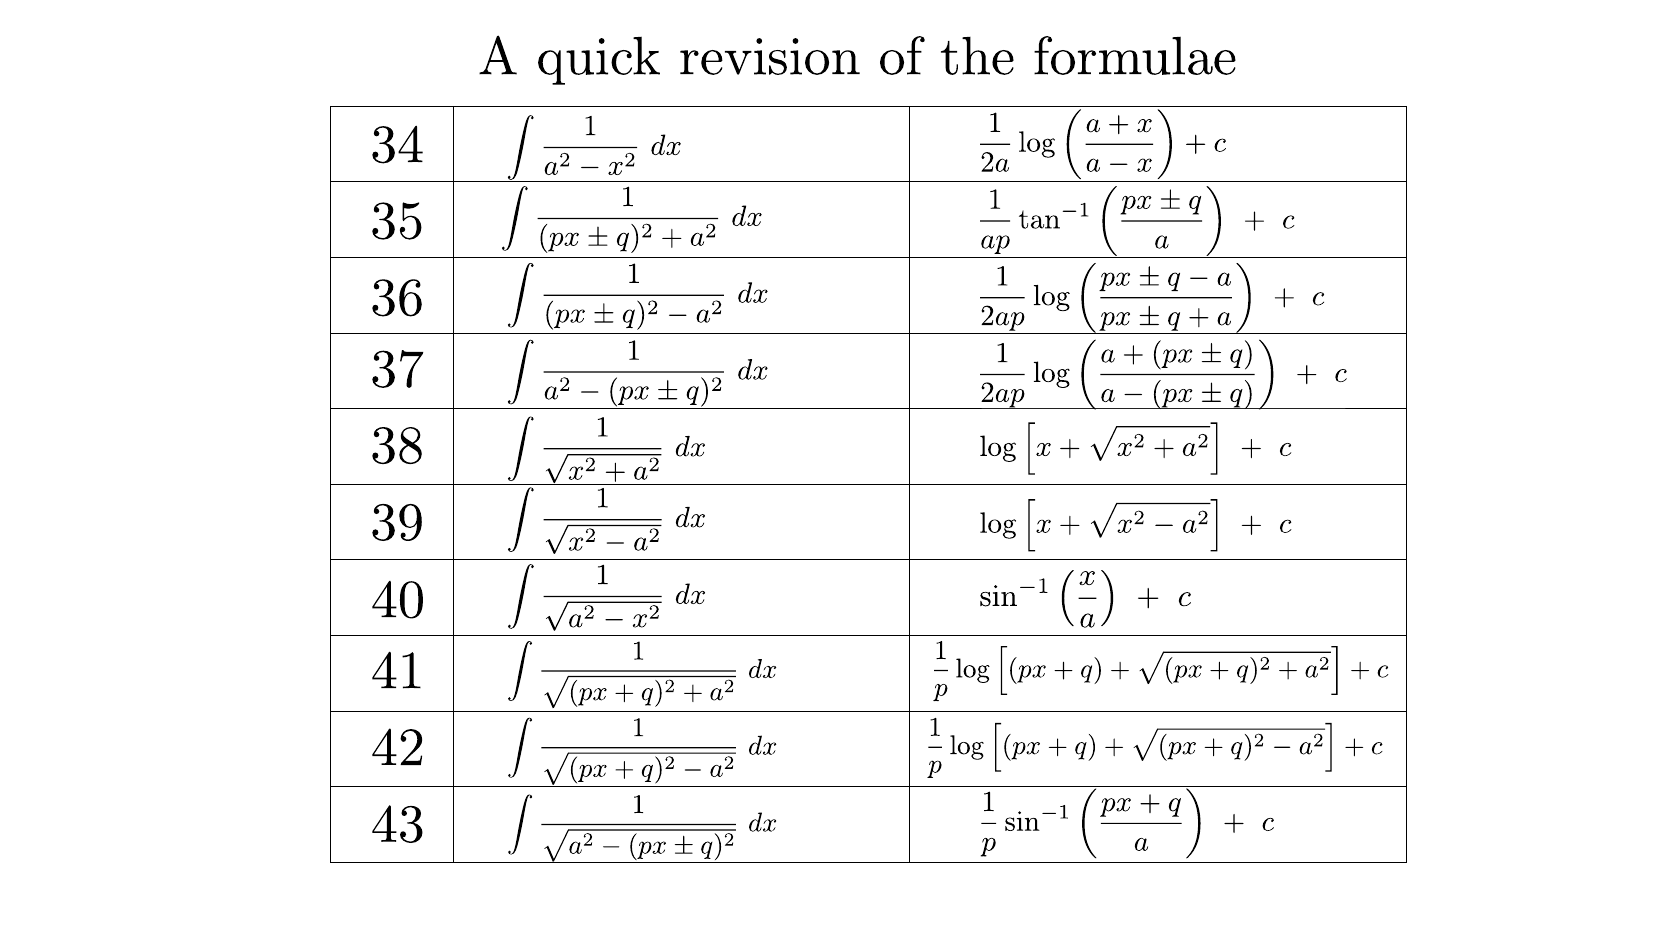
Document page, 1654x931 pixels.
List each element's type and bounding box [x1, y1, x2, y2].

table_cell [454, 258, 909, 333]
table_cell [910, 409, 1406, 484]
table_cell [331, 182, 453, 257]
text_box [479, 35, 1236, 85]
table_header [454, 107, 909, 181]
table_cell [454, 334, 909, 408]
table_cell [331, 485, 453, 559]
text_box [980, 499, 1292, 552]
table_cell [910, 712, 1406, 786]
title [59, 36, 1607, 898]
text_box [933, 640, 1389, 702]
table_header [910, 107, 1406, 181]
text_box [507, 487, 706, 554]
table_cell [331, 712, 453, 786]
text_box [372, 350, 424, 388]
table_cell [331, 636, 453, 711]
table_cell [331, 334, 453, 408]
text_box [507, 339, 768, 407]
table_cell [331, 560, 453, 635]
text_box [980, 186, 1295, 256]
text_box [507, 564, 706, 631]
table_cell [454, 182, 909, 257]
text_box [980, 109, 1226, 180]
text_box [507, 262, 768, 330]
text_box [372, 728, 423, 766]
table_cell [331, 409, 453, 484]
text_box [372, 651, 421, 689]
text_box [927, 717, 1383, 778]
table_cell [454, 409, 909, 484]
table_cell [454, 485, 909, 559]
table_cell [454, 560, 909, 635]
text_box [372, 279, 422, 317]
text_box [507, 641, 777, 709]
table_cell [910, 258, 1406, 333]
table_cell [910, 182, 1406, 257]
text_box [372, 805, 423, 844]
table_cell [910, 485, 1406, 559]
text_box [980, 422, 1292, 475]
text_box [501, 186, 762, 253]
text_box [372, 125, 423, 164]
text_box [980, 788, 1274, 859]
table_cell [910, 787, 1406, 862]
text_box [372, 580, 423, 619]
text_box [372, 427, 422, 465]
text_box [372, 202, 422, 240]
table_cell [910, 560, 1406, 635]
text_box [980, 570, 1191, 628]
table_cell [454, 712, 909, 786]
table_cell [910, 636, 1406, 711]
table_cell [331, 258, 453, 333]
table_cell [454, 787, 909, 862]
text_box [507, 416, 706, 484]
text_box [507, 794, 777, 862]
text_box [507, 717, 777, 785]
table_header [331, 107, 453, 181]
table_cell [454, 636, 909, 711]
text_box [980, 262, 1325, 333]
table_cell [331, 787, 453, 862]
text_box [980, 339, 1347, 410]
table_cell [910, 334, 1406, 408]
text_box [372, 503, 422, 542]
text_box [507, 115, 681, 180]
